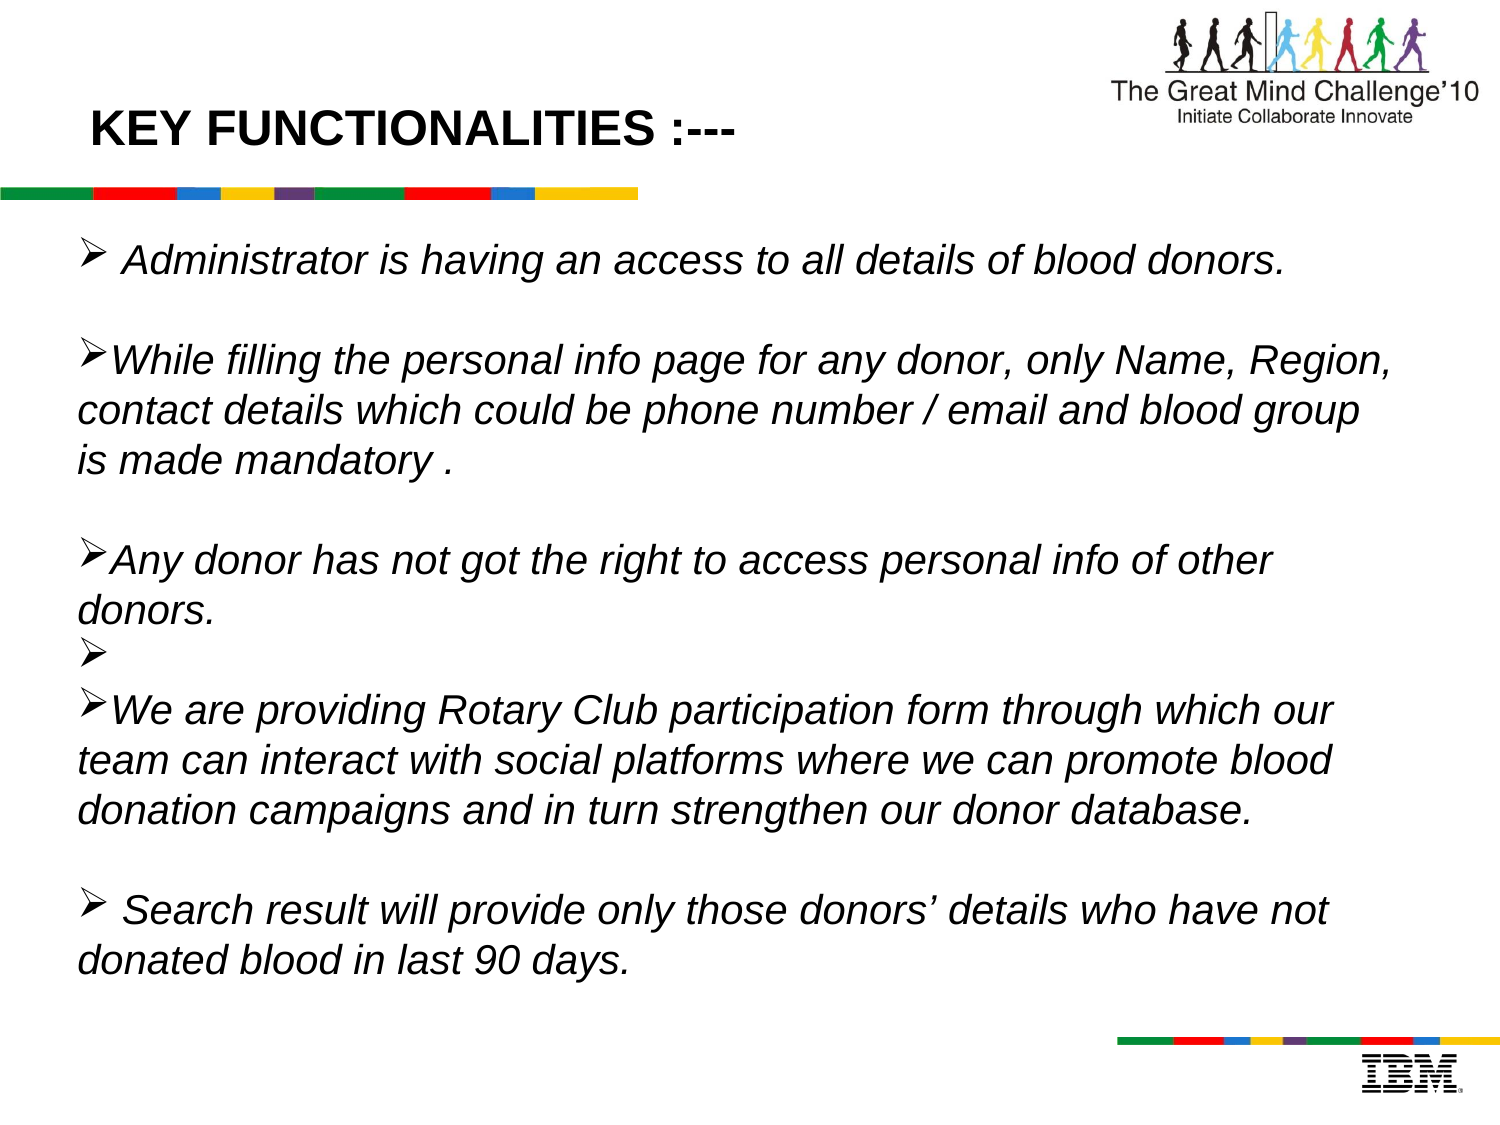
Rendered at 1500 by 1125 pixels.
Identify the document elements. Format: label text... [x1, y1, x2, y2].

picture [1362, 1054, 1463, 1093]
text_box Administrator is having an access to all details of blood donors. While filling the personal info page for any donor, only Name, Region, contact details which could be phone number / email and blood group is made mandatory . Any donor has not got the right to access personal info of other donors. We are providing Rotary Club participation form through which our team can interact with social platforms where we can promote blood donation campaigns and in turn strengthen our donor database. Search result will provide only those donors’ details who have not donated blood in last 90 days. [62, 224, 1413, 1091]
picture [1087, 0, 1500, 150]
picture [0, 187, 638, 200]
text_box KEY FUNCTIONALITIES :--- [75, 87, 752, 163]
picture [1413, 1037, 1500, 1045]
